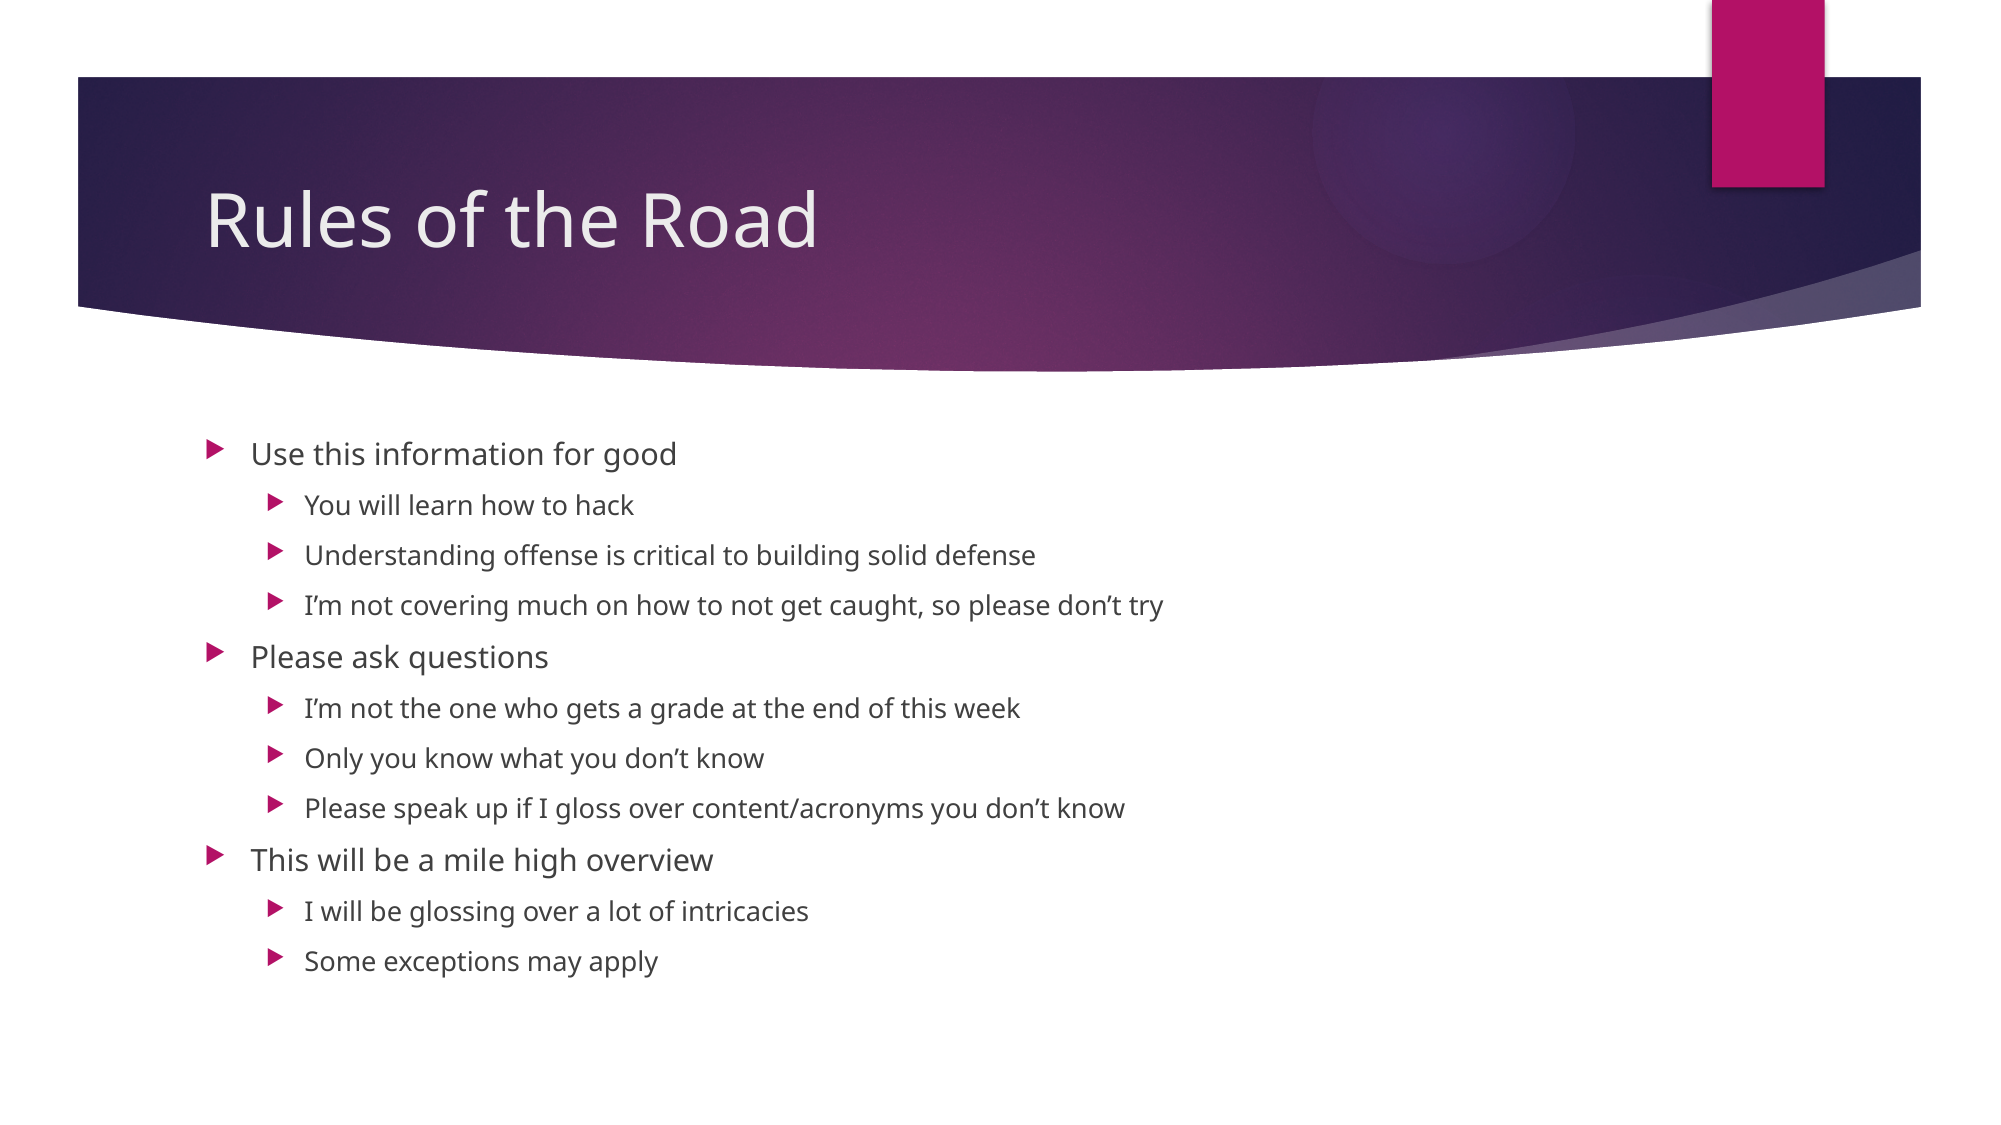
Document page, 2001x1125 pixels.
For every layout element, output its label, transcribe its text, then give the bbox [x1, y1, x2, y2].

picture [79, 78, 1920, 371]
title Rules of the Road [189, 159, 1627, 276]
list Use this information for good You will learn how to hack Understanding offense is critical to building solid defense I’m not covering much on how to not get caught, so please don’t try Please ask questions I’m not the one who gets a grade at the end of this week Only you know what you don’t know Please speak up if I gloss over content/acronyms you don’t know This will be a mile high overview I will be glossing over a lot of intricacies Some exceptions may apply [189, 427, 1638, 988]
title Now what? [1467, 300, 1788, 358]
